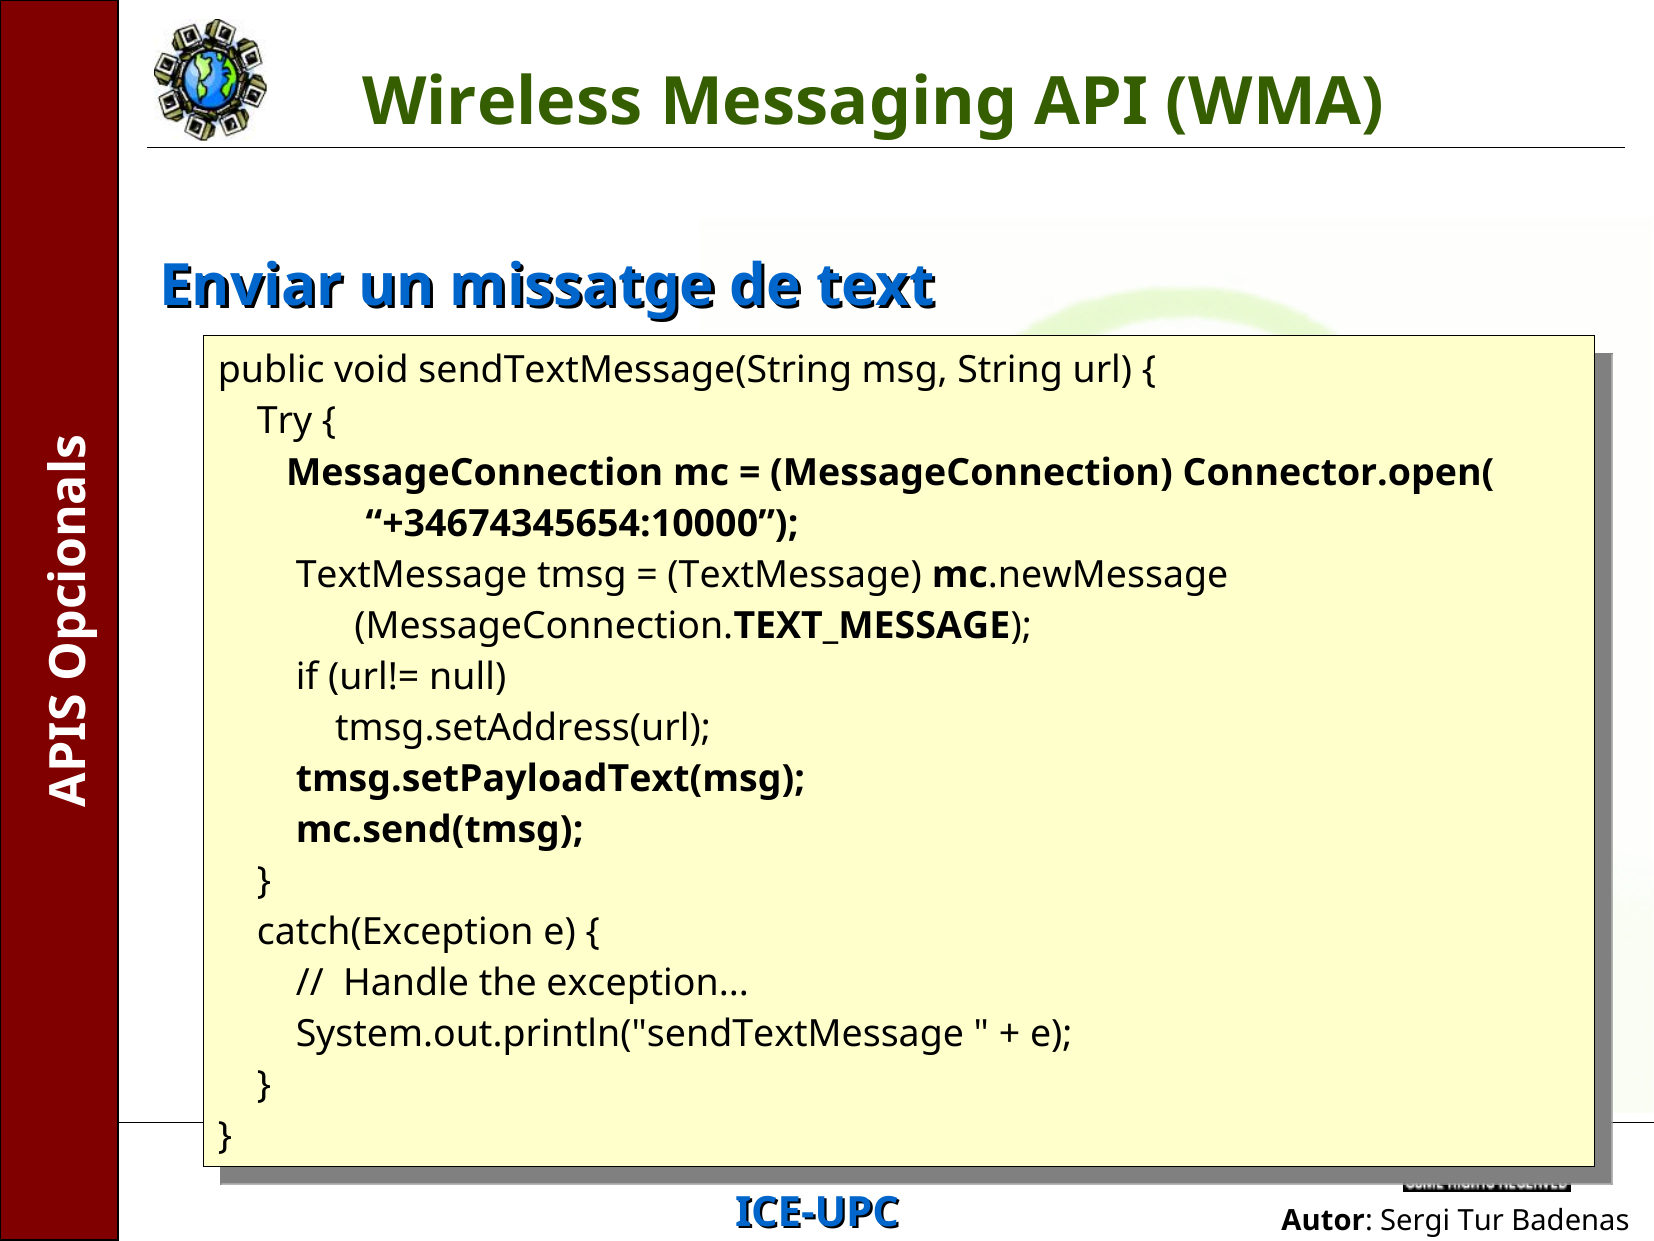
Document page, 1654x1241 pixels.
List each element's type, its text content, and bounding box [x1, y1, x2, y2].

picture [154, 19, 268, 56]
list Enviar un missatge de text [141, 242, 1630, 1078]
title Wireless Messaging API (WMA) [129, 56, 1619, 141]
text_box public void sendTextMessage(String msg, String url) { Try { MessageConnection mc = (MessageConnection) Connector.open( “+34674345654:10000”); TextMessage tmsg = (TextMessage) mc.newMessage (MessageConnection.TEXT_MESSAGE); if (url!= null) tmsg.setAddress(url); tmsg.setPayloadText(msg); mc.send(tmsg); } catch(Exception e) { // Handle the exception... System.out.println("sendTextMessage " + e); } } [203, 335, 1595, 951]
picture [1403, 1185, 1571, 1192]
picture [700, 217, 1654, 1113]
